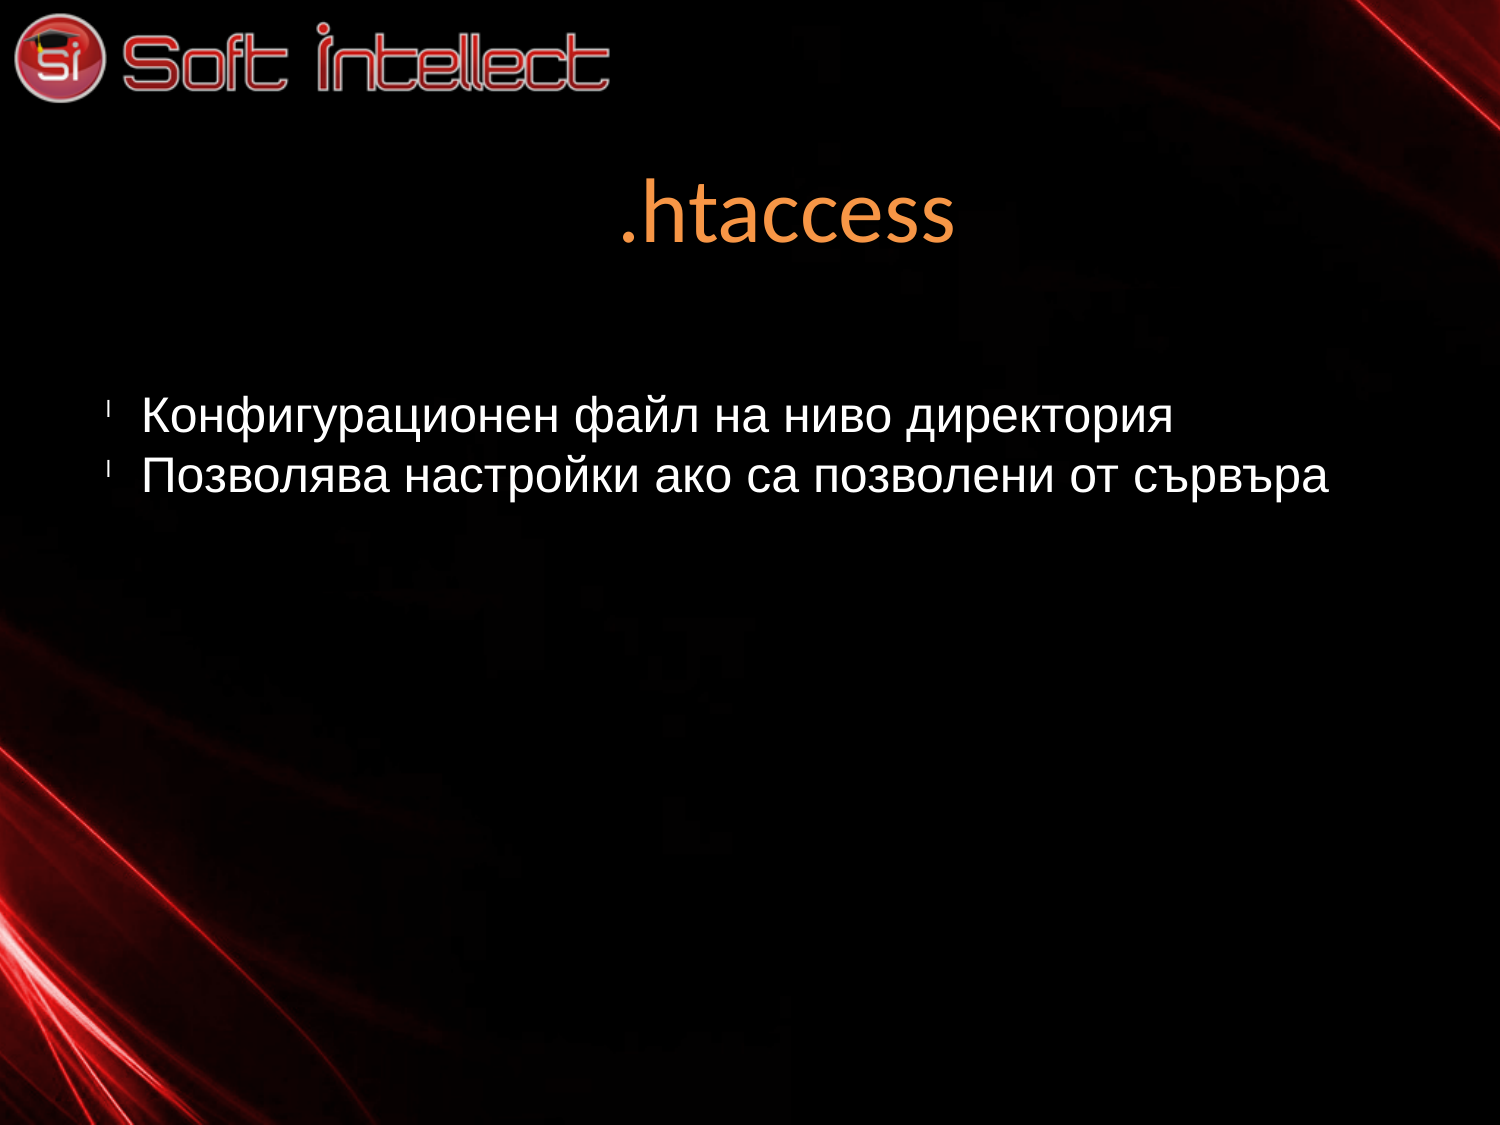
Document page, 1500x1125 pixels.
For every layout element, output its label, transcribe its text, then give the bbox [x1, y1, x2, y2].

text_box Конфигурационен файл на ниво директория Позволява настройки ако са позволени от сървъра [90, 375, 1425, 1121]
picture [0, 0, 1500, 1125]
text_box .htaccess [150, 127, 1425, 285]
